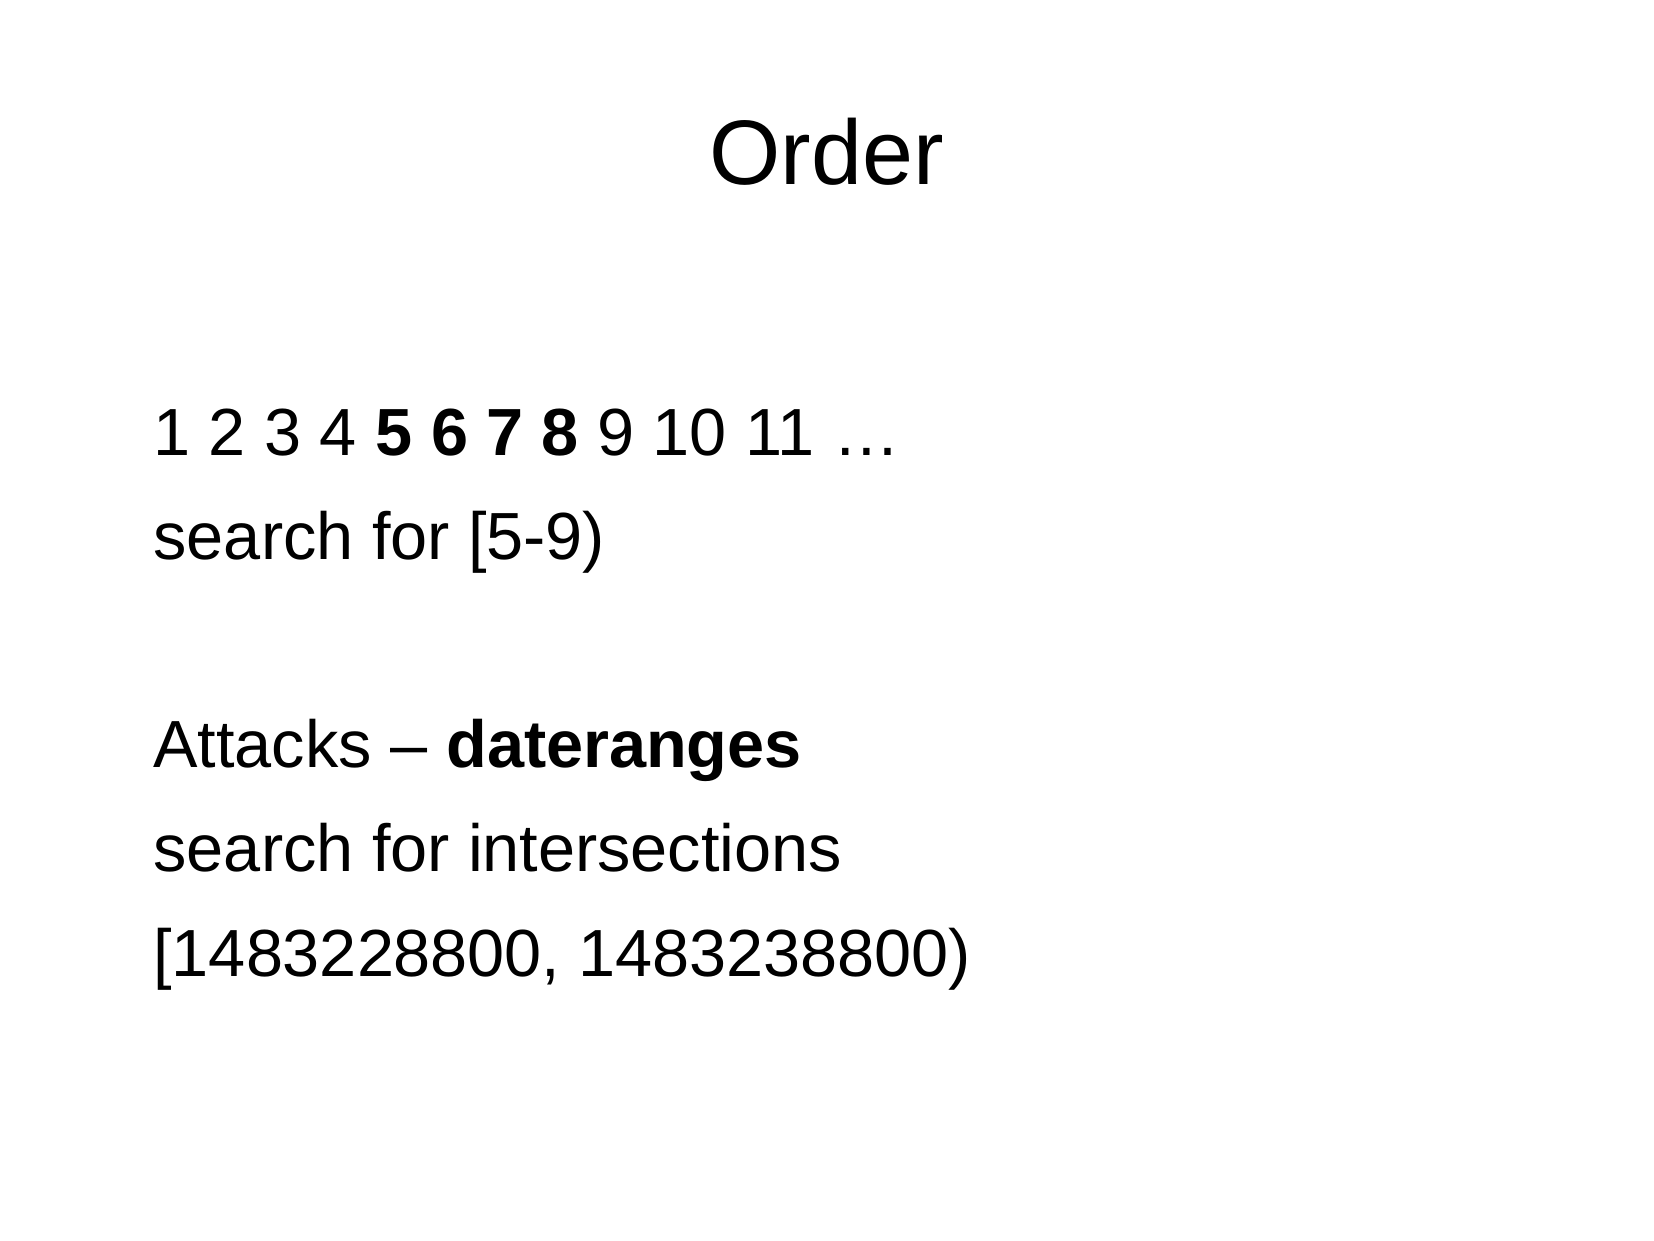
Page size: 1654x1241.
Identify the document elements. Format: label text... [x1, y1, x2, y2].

list 1 2 3 4 5 6 7 8 9 10 11 … search for [5-9) Attacks – dateranges search for intersections [1483228800, 1483238800) [82, 290, 1571, 1109]
title Order [82, 49, 1571, 257]
